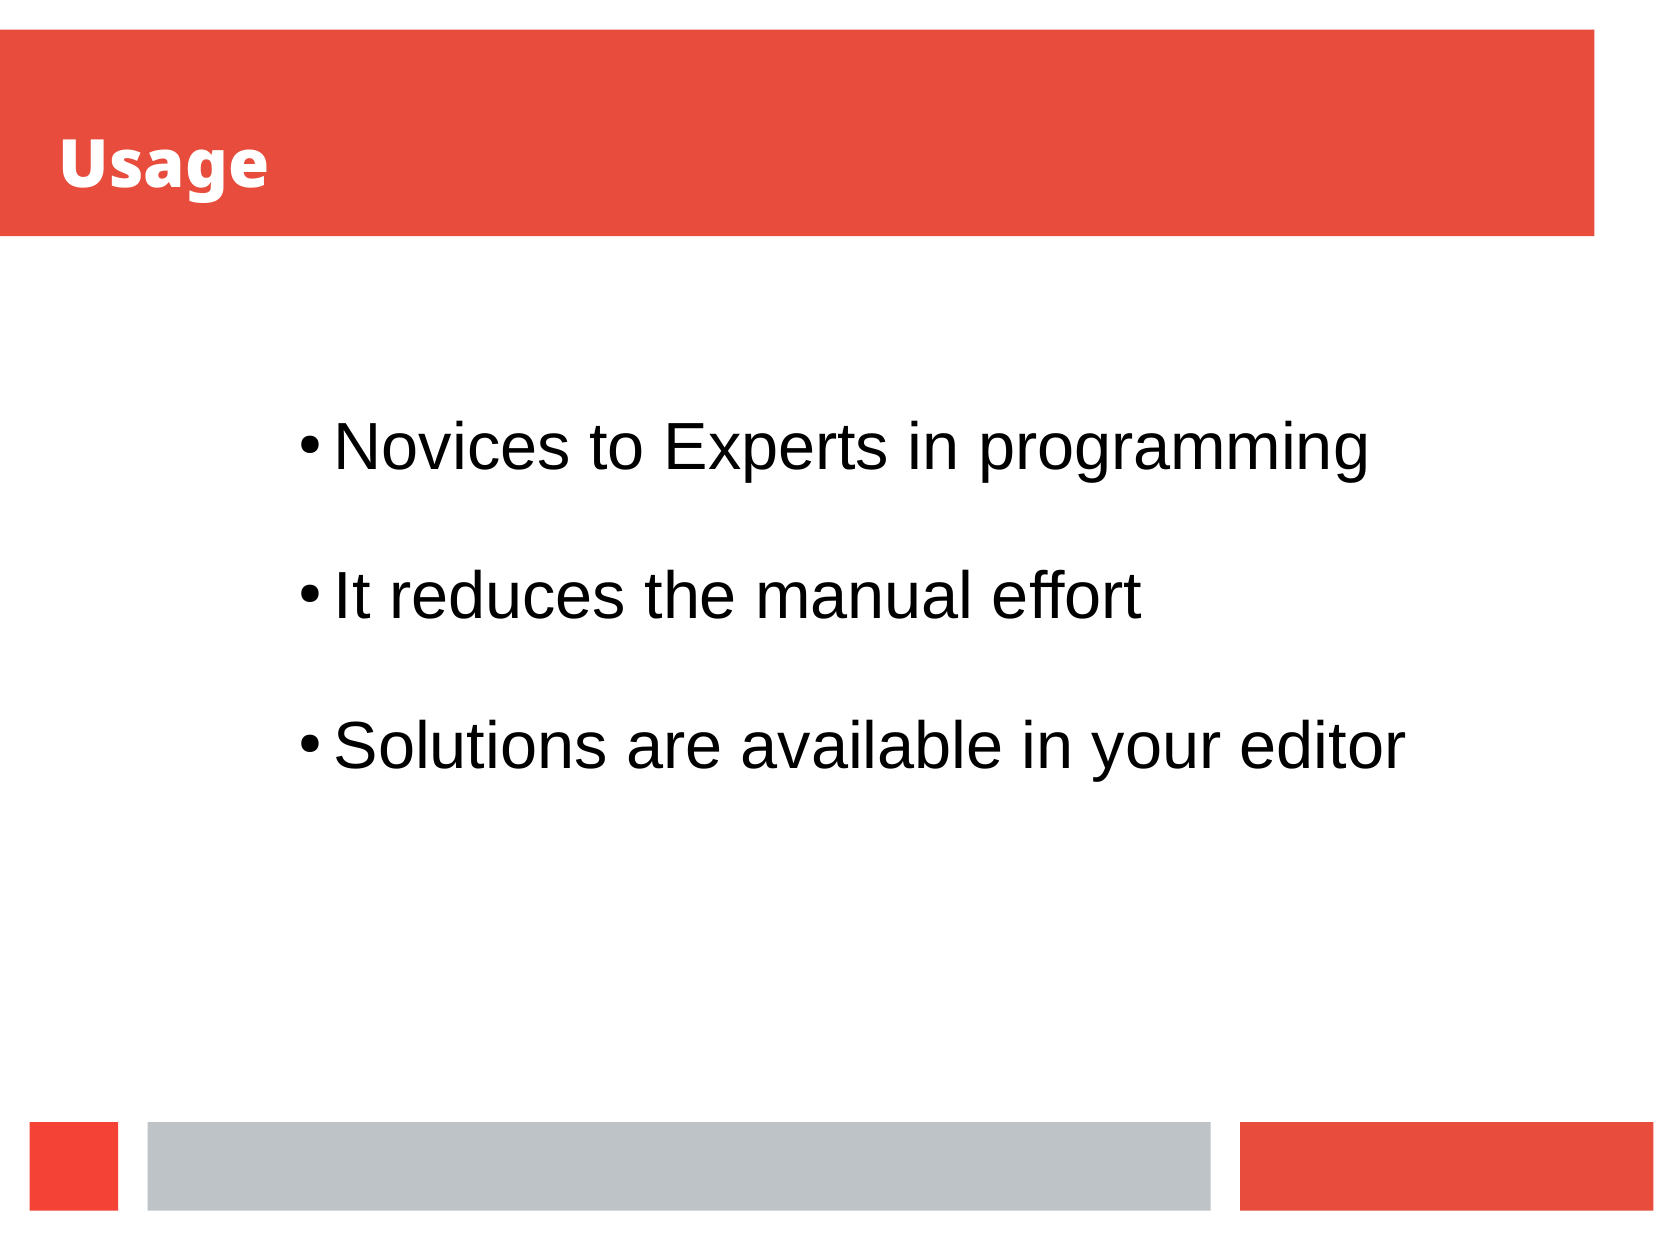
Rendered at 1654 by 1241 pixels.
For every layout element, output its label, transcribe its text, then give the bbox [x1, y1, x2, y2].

title Usage [59, 59, 1595, 207]
text_box Novices to Experts in programming It reduces the manual effort Solutions are available in your editor [283, 401, 1427, 865]
